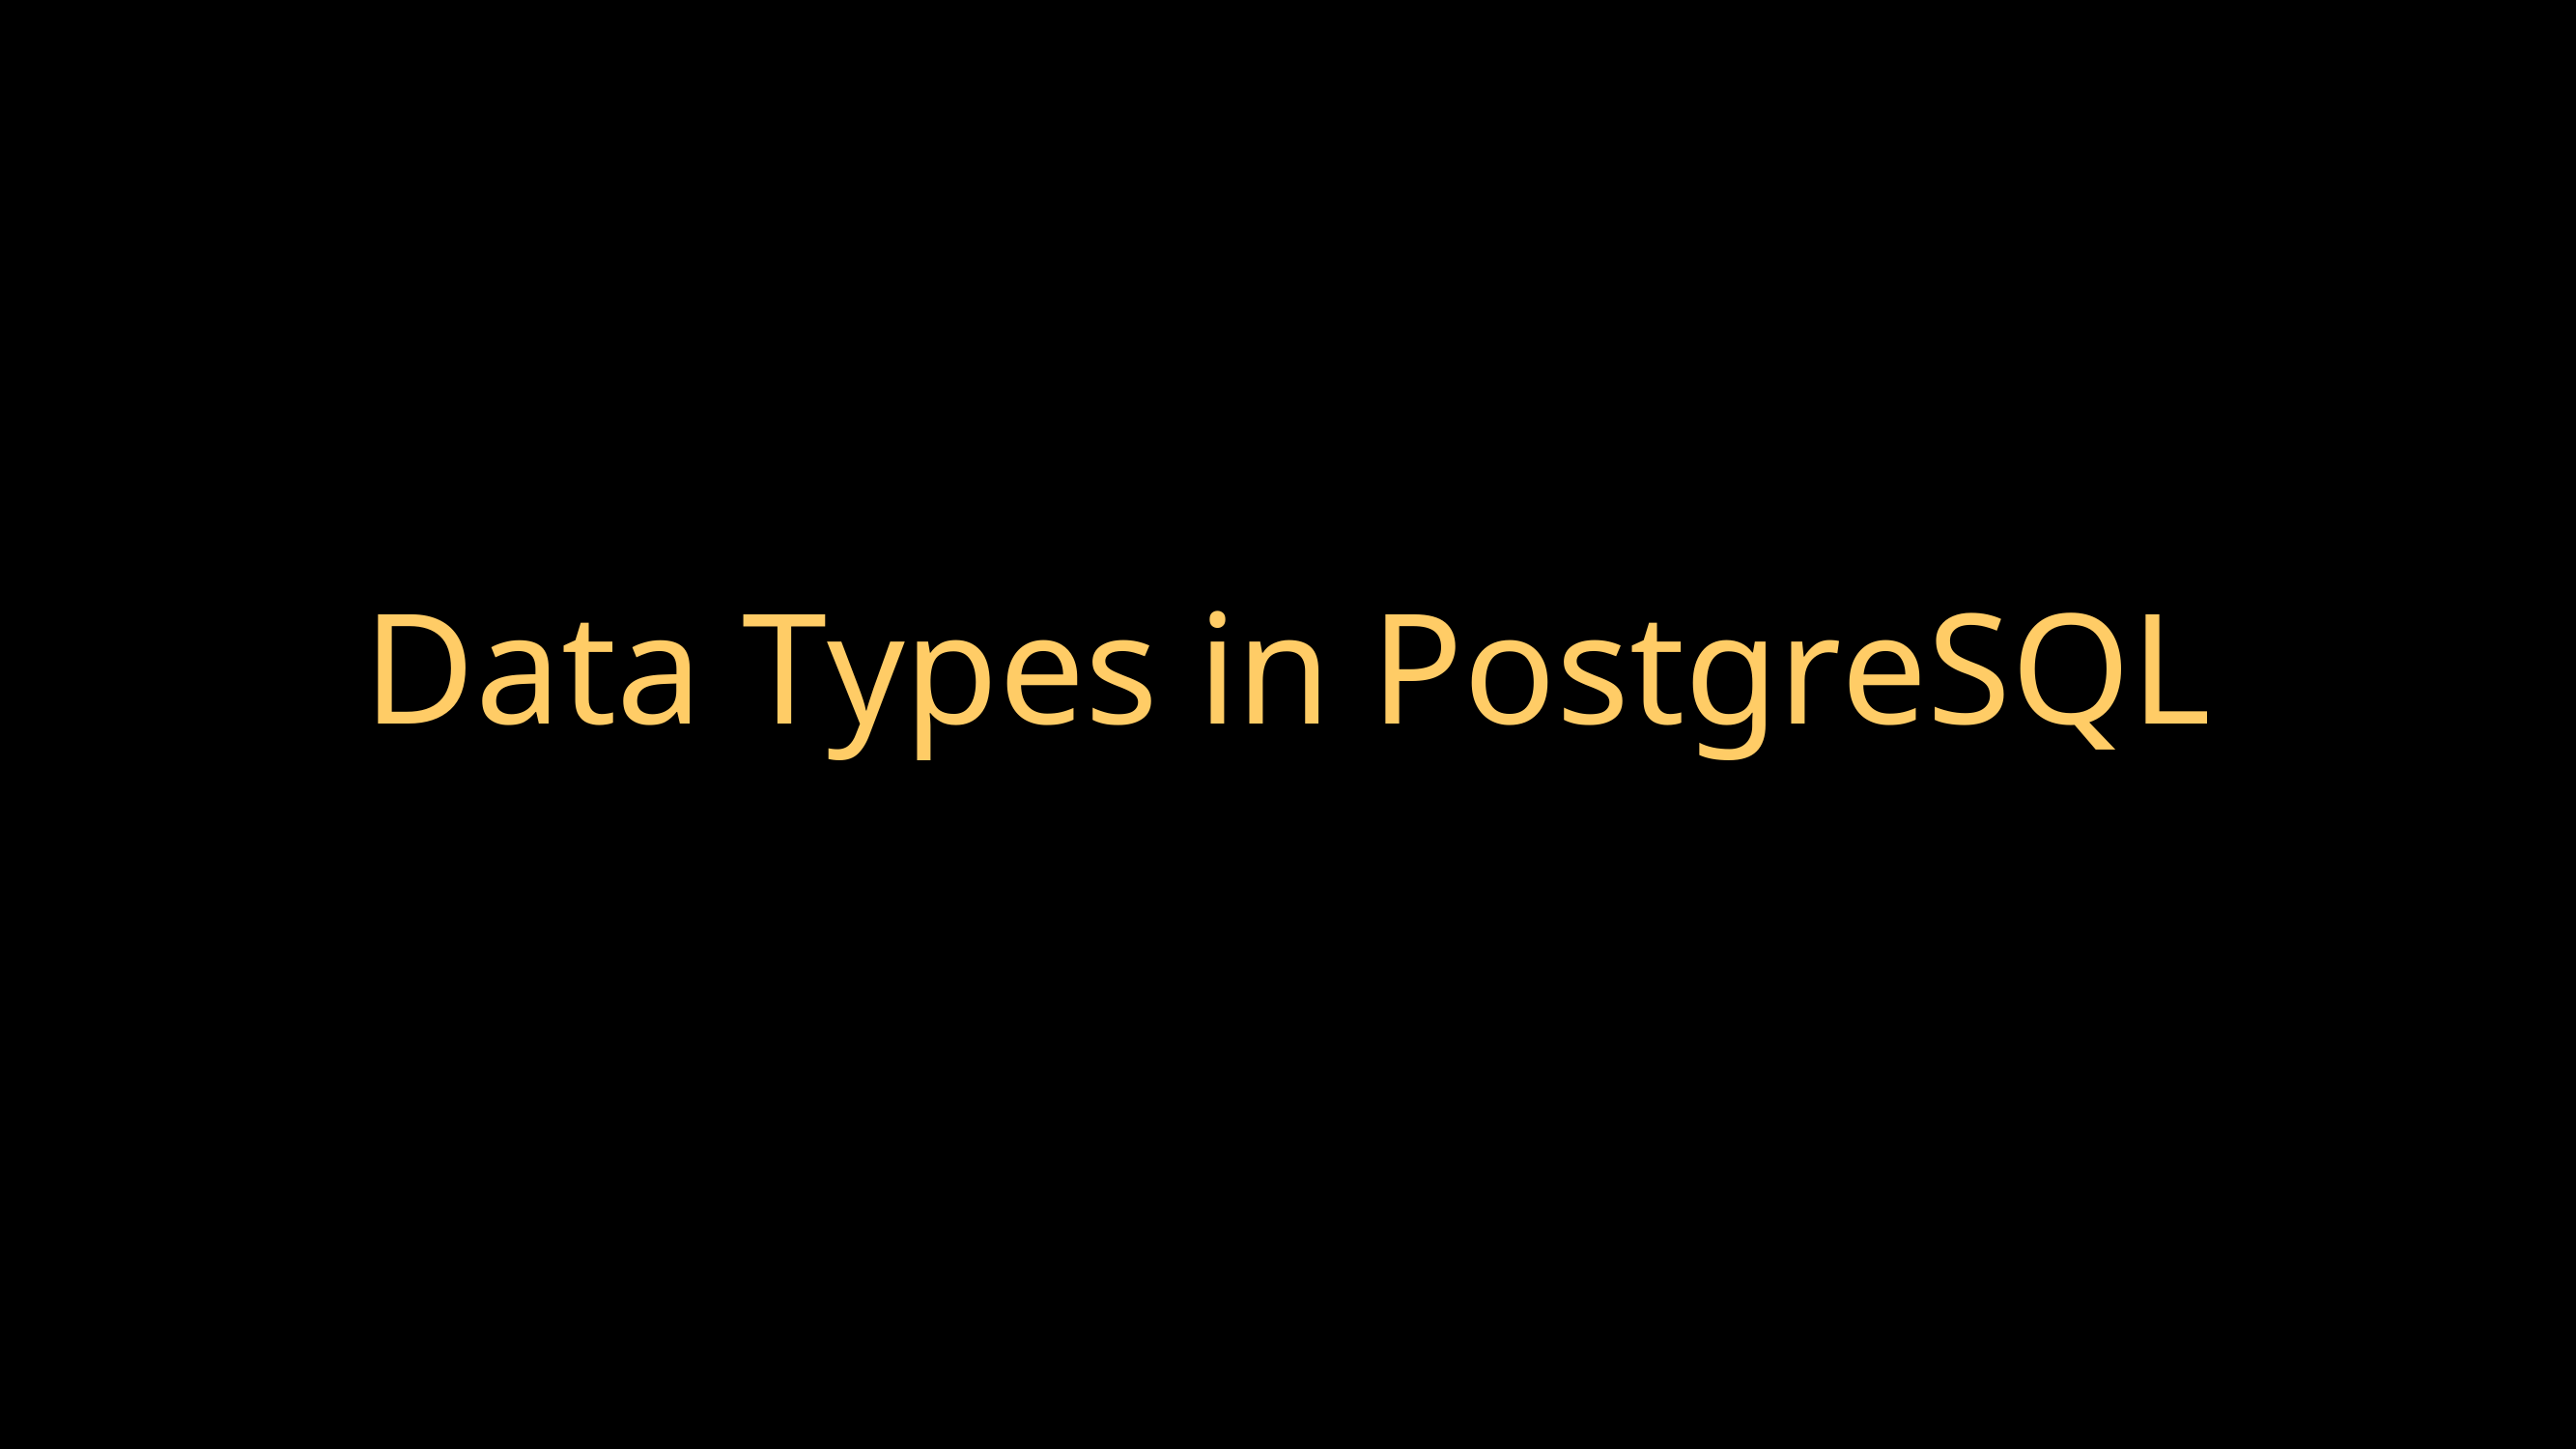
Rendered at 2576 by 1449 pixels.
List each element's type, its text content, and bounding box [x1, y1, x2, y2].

title Data Types in PostgreSQL [193, 449, 2383, 761]
